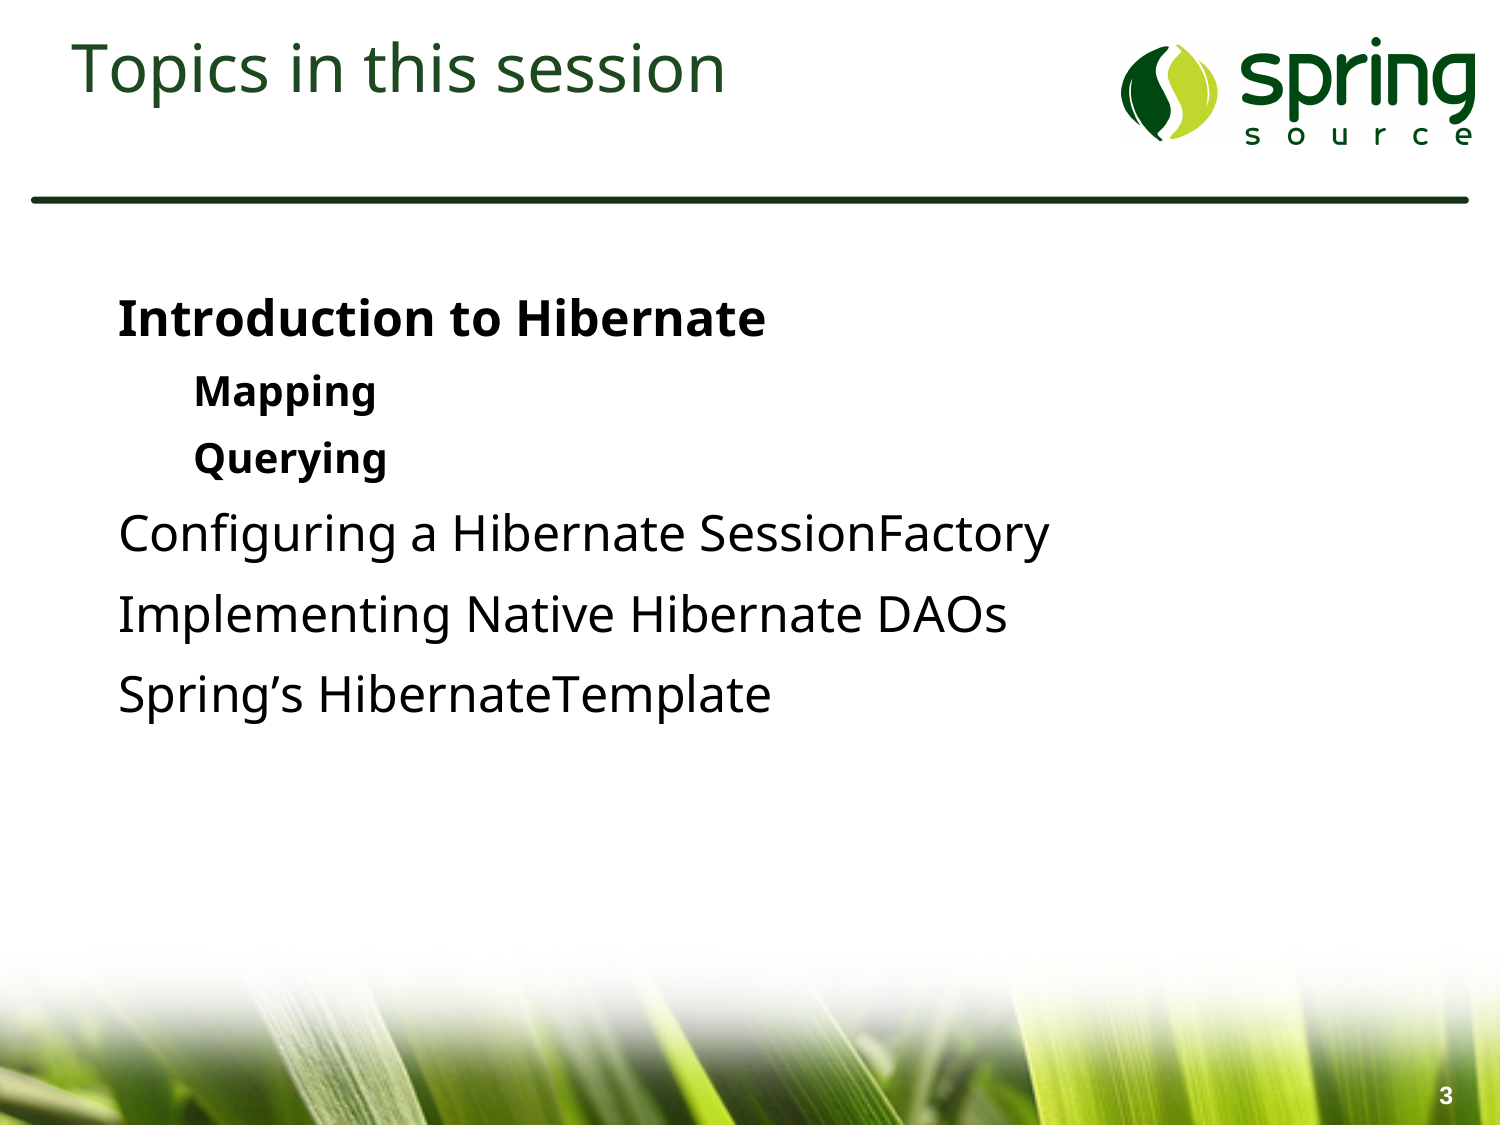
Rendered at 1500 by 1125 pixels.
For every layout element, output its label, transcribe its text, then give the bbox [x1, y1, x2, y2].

list Introduction to Hibernate Mapping Querying Configuring a Hibernate SessionFactory Implementing Native Hibernate DAOs Spring’s HibernateTemplate [103, 275, 1394, 938]
picture [1121, 37, 1475, 145]
picture [0, 944, 1500, 1125]
title Topics in this session [56, 13, 1089, 176]
